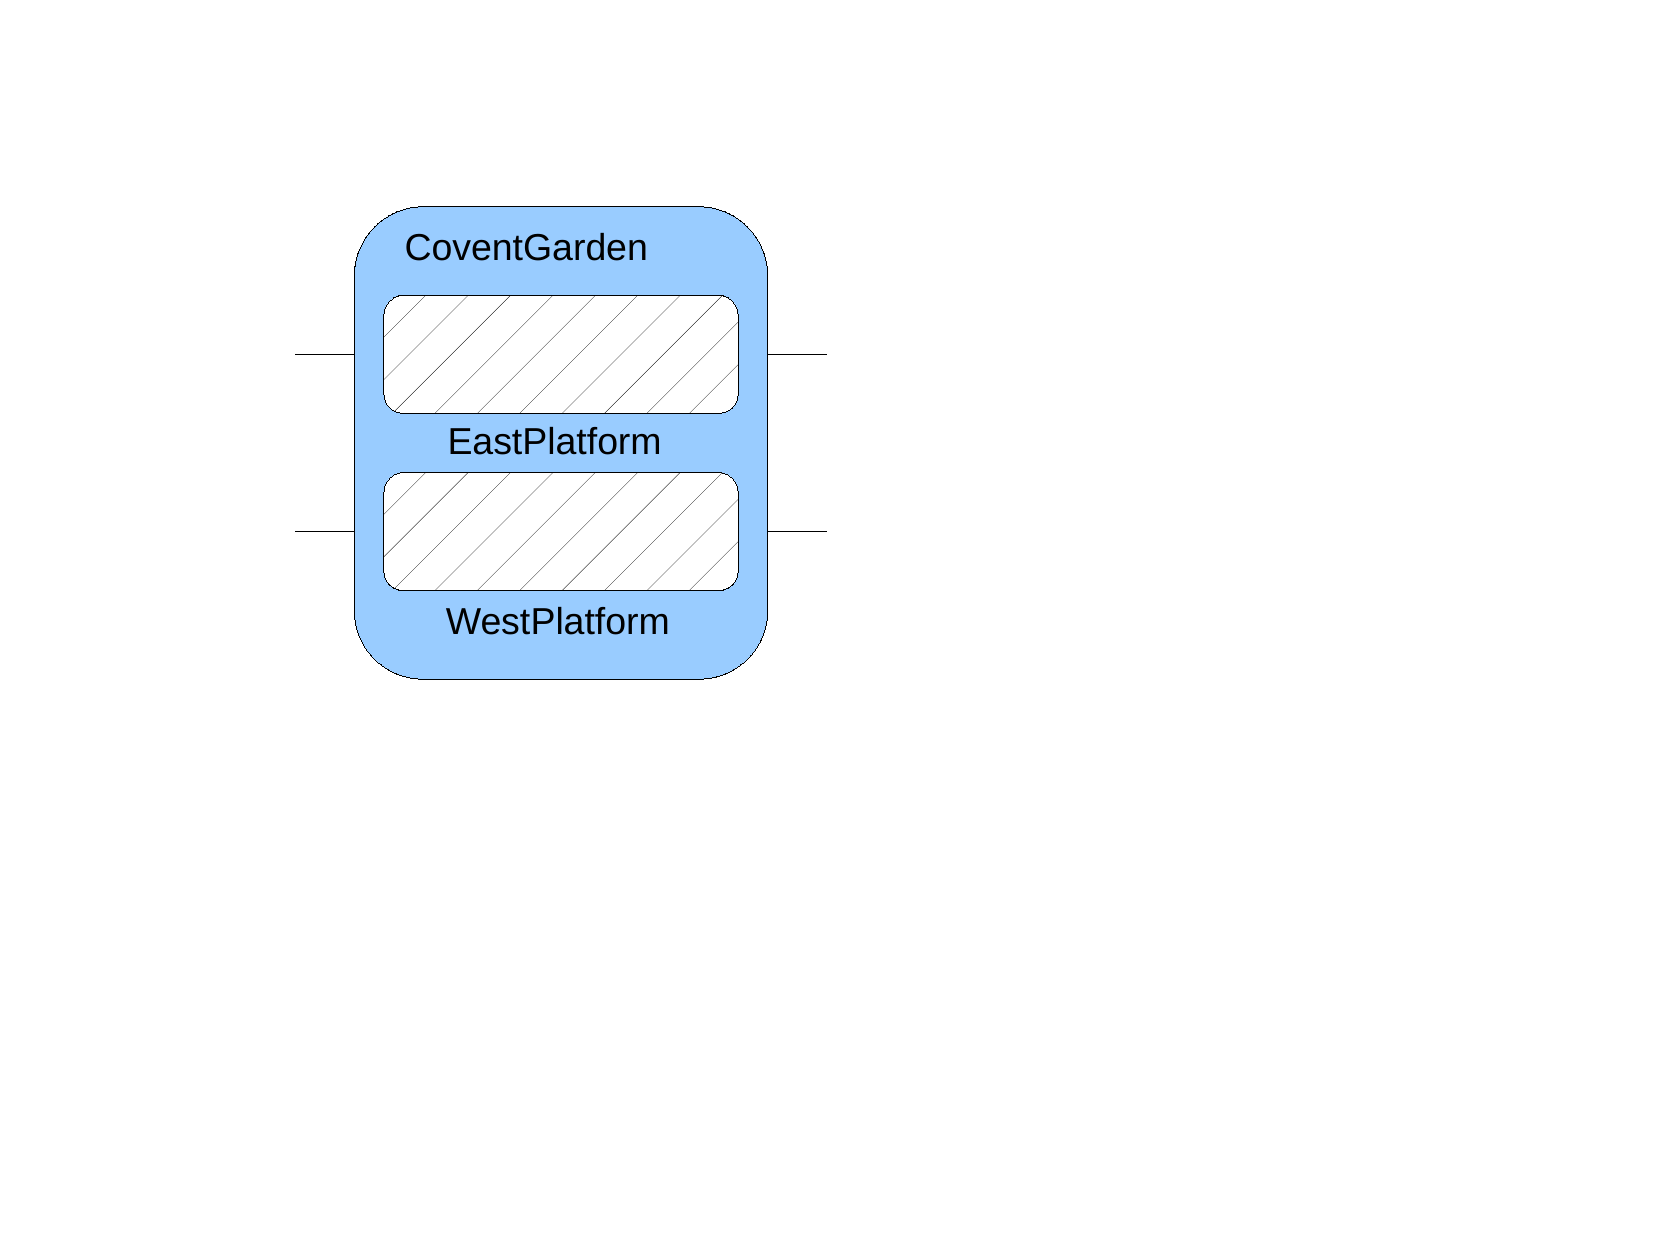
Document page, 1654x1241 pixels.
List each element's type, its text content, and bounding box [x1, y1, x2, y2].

text_box WestPlatform [431, 592, 686, 650]
text_box EastPlatform [432, 413, 677, 471]
text_box [354, 206, 768, 680]
text_box CoventGarden [389, 218, 663, 276]
